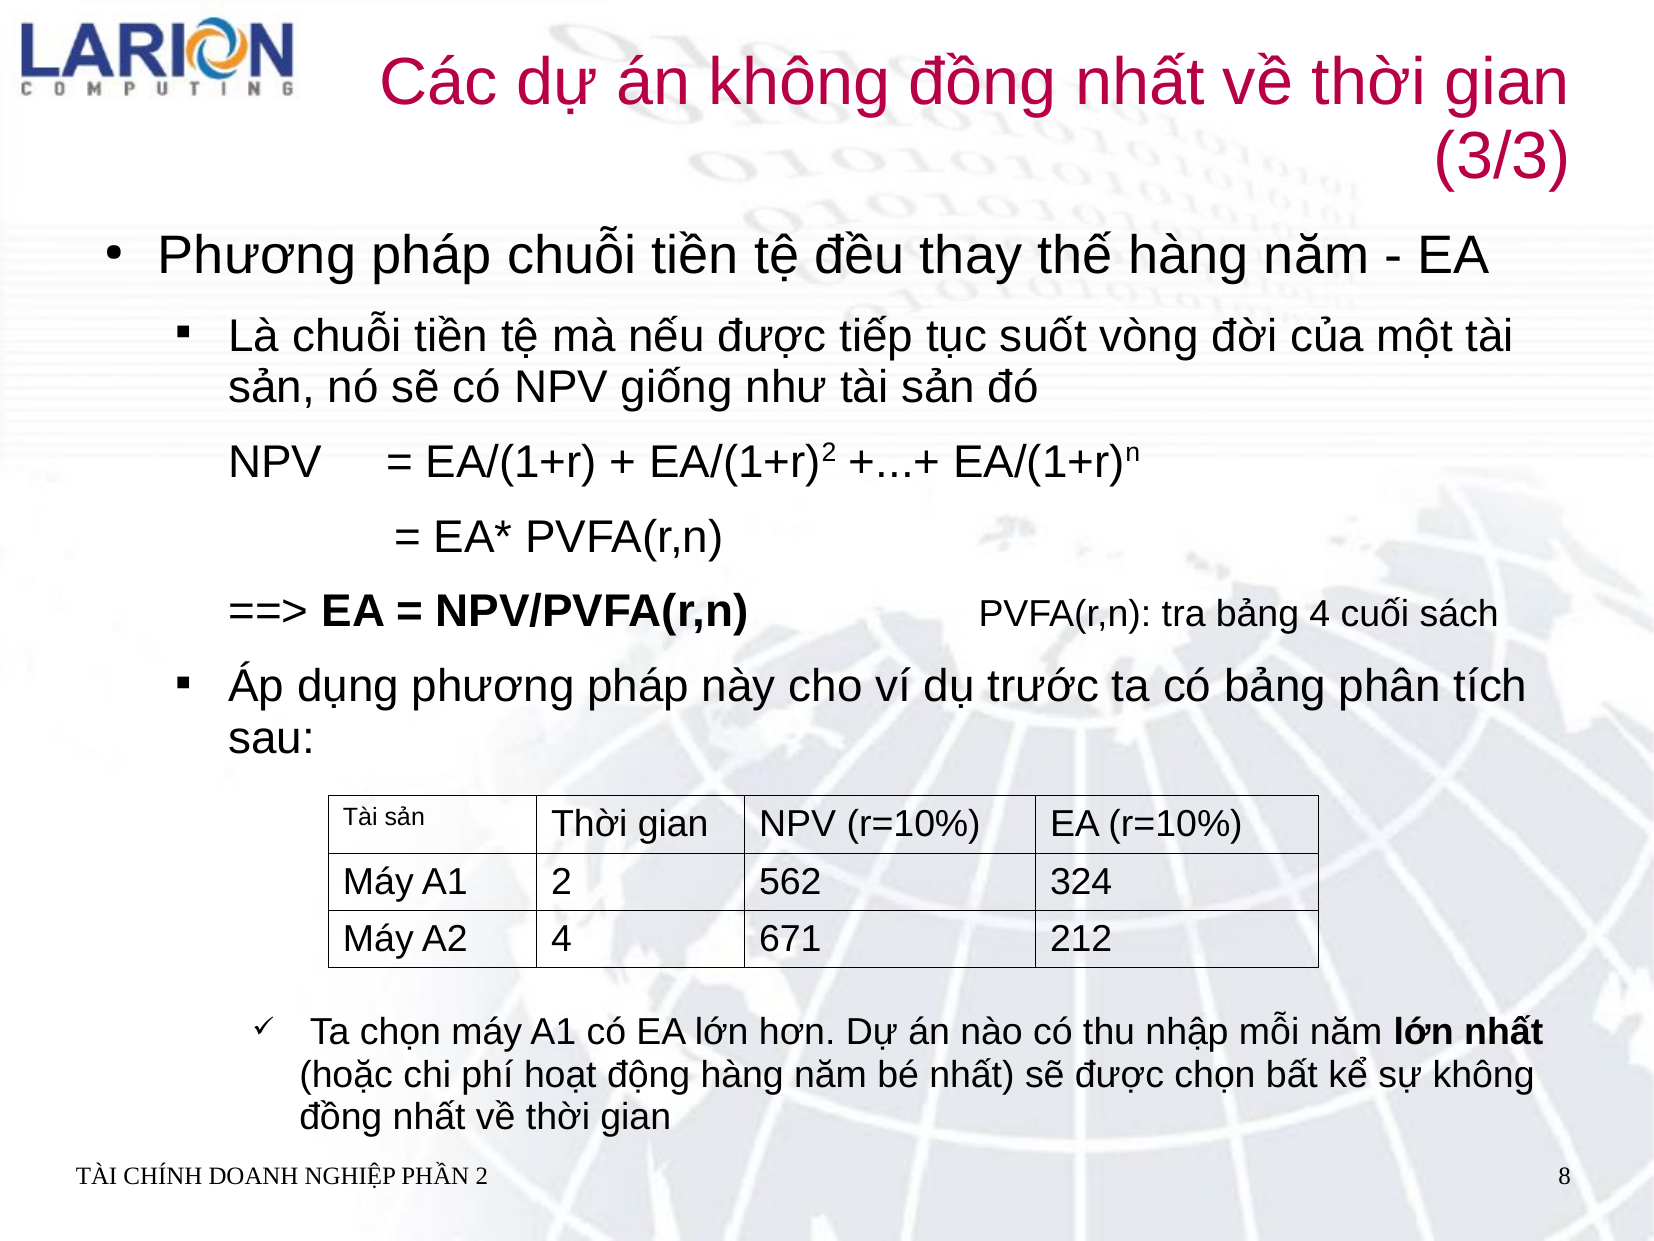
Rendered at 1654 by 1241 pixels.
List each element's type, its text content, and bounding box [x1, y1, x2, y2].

table_cell 4 [537, 911, 744, 967]
table_header Thời gian [537, 796, 744, 853]
table_cell Máy A1 [329, 854, 536, 910]
table_cell Máy A2 [329, 911, 536, 967]
table_header Tài sản [329, 796, 536, 853]
table_header EA (r=10%) [1036, 796, 1318, 853]
table_cell 2 [537, 854, 744, 910]
table_cell 212 [1036, 911, 1318, 967]
picture [0, 0, 1654, 1241]
table_cell 671 [745, 911, 1035, 967]
table_cell 324 [1036, 854, 1318, 910]
table_header NPV (r=10%) [745, 796, 1035, 853]
title Các dự án không đồng nhất về thời gian (3/3) [300, 43, 1571, 194]
table_cell 562 [745, 854, 1035, 910]
list Phương pháp chuỗi tiền tệ đều thay thế hàng năm - EA Là chuỗi tiền tệ mà nếu được tiếp tục suốt vòng đời của một tài sản, nó sẽ có NPV giống như tài sản đó NPV = EA/(1+r) + EA/(1+r)2 +...+ EA/(1+r)n = EA* PVFA(r,n) ==> EA = NPV/PVFA(r,n) PVFA(r,n): tra bảng 4 cuối sách Áp dụng phương pháp này cho ví dụ trước ta có bảng phân tích sau: Ta chọn máy A1 có EA lớn hơn. Dự án nào có thu nhập mỗi năm lớn nhất (hoặc chi phí hoạt động hàng năm bé nhất) sẽ được chọn bất kể sự không đồng nhất về thời gian [86, 225, 1576, 1241]
